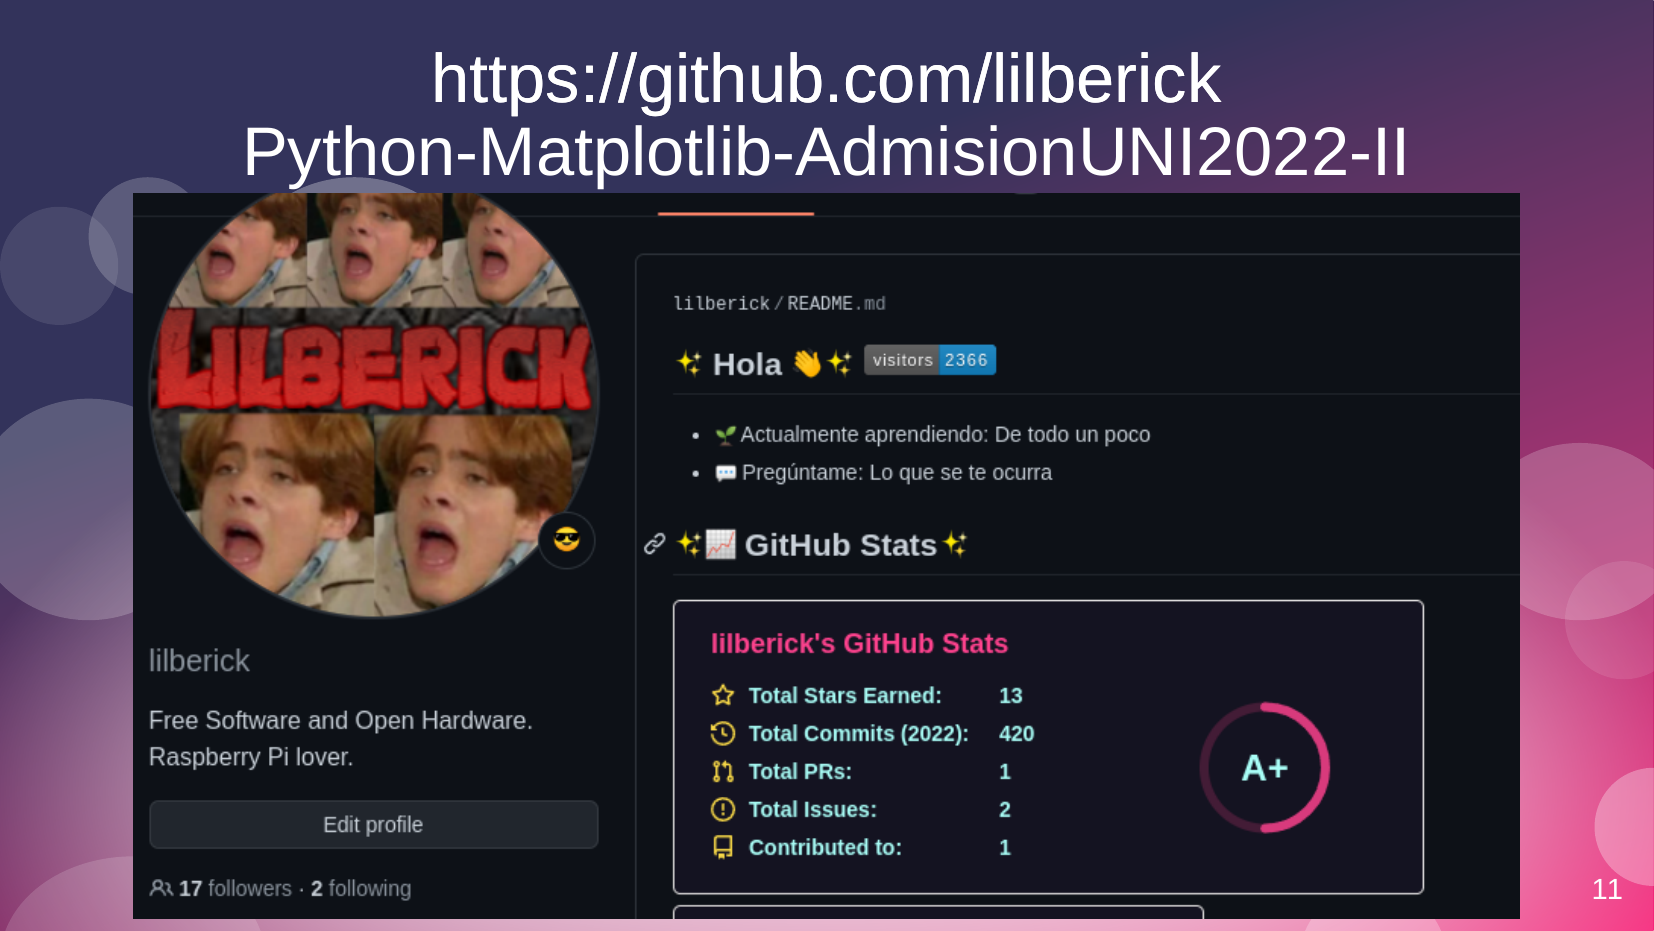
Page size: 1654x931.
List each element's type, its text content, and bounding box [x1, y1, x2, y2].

picture [133, 193, 1520, 919]
title https://github.com/lilberick [88, 40, 1565, 117]
title Python-Matplotlib-AdmisionUNI2022-II [238, 117, 1415, 205]
